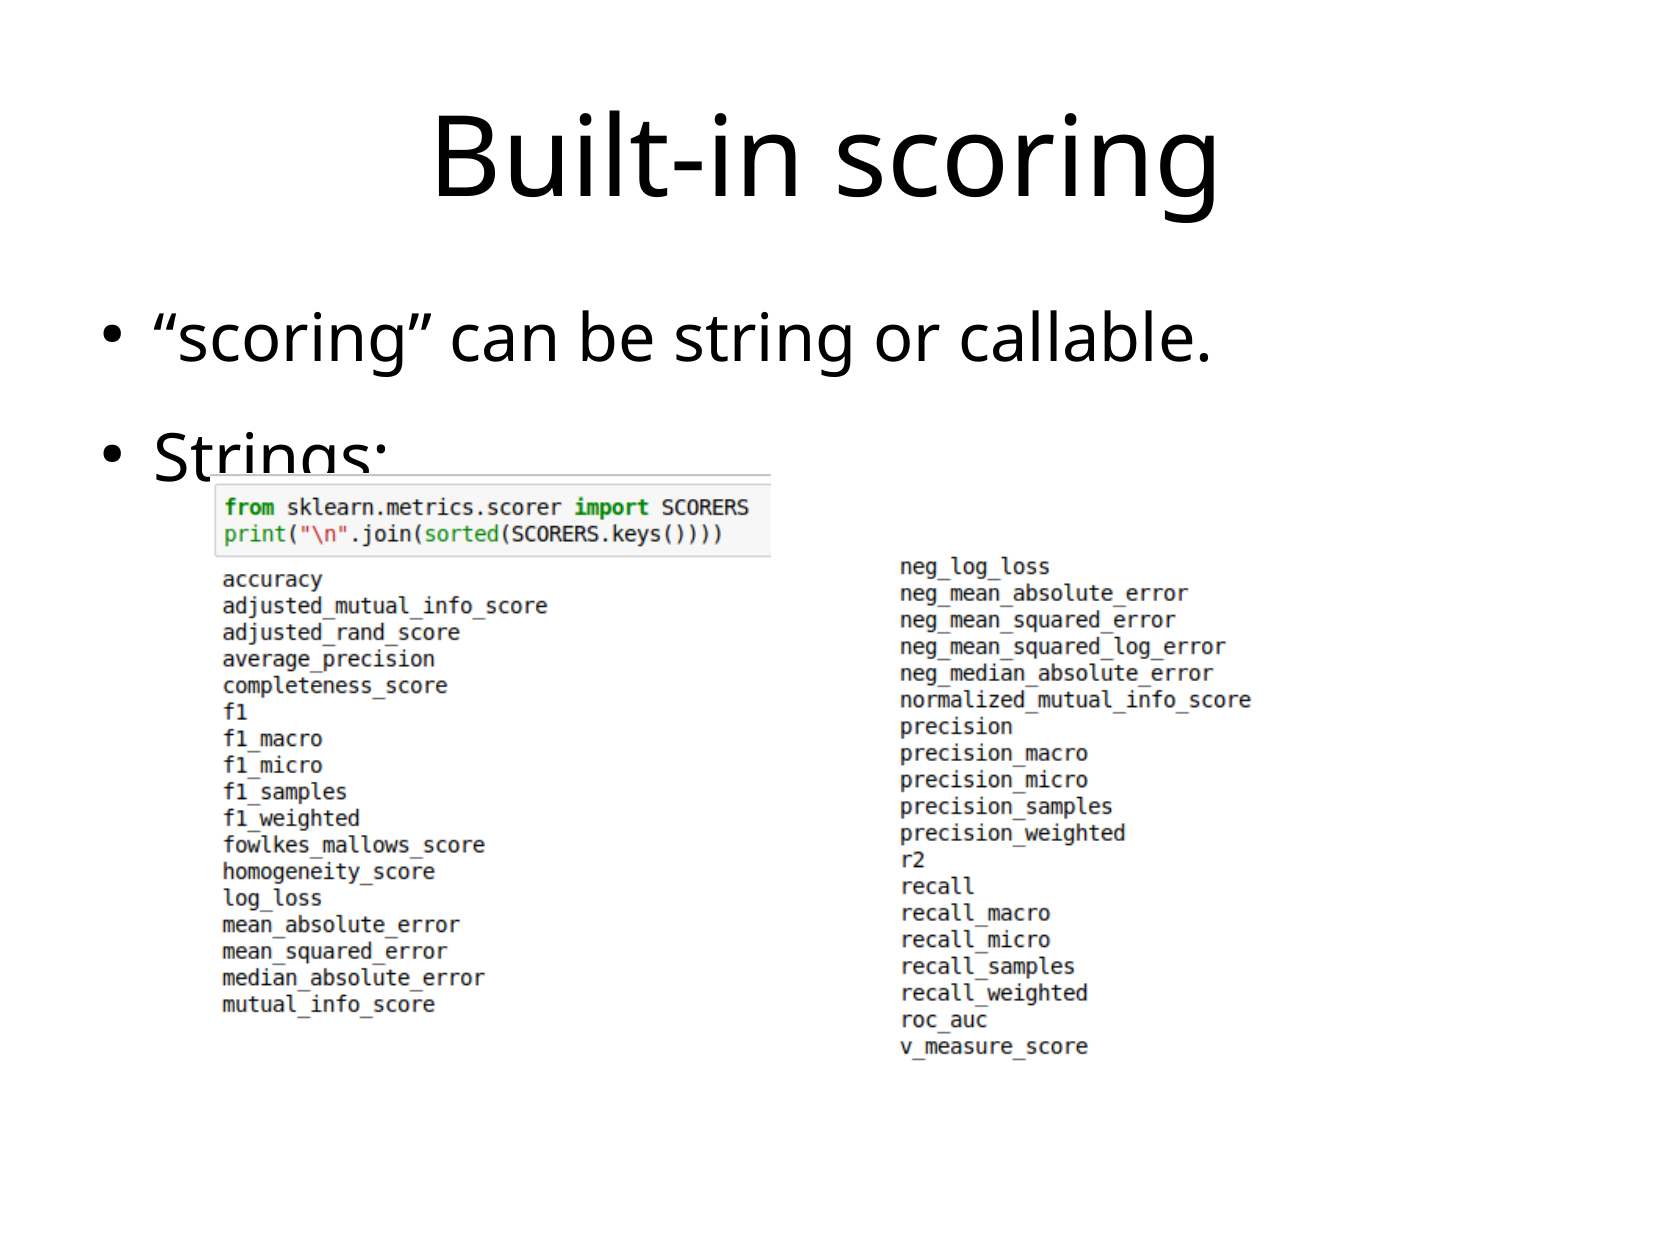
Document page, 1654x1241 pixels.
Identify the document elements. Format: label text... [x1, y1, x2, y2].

picture [892, 554, 1306, 1062]
list “scoring” can be string or callable. Strings: [82, 290, 1571, 1010]
title Built-in scoring [82, 49, 1571, 257]
picture [210, 473, 771, 1021]
